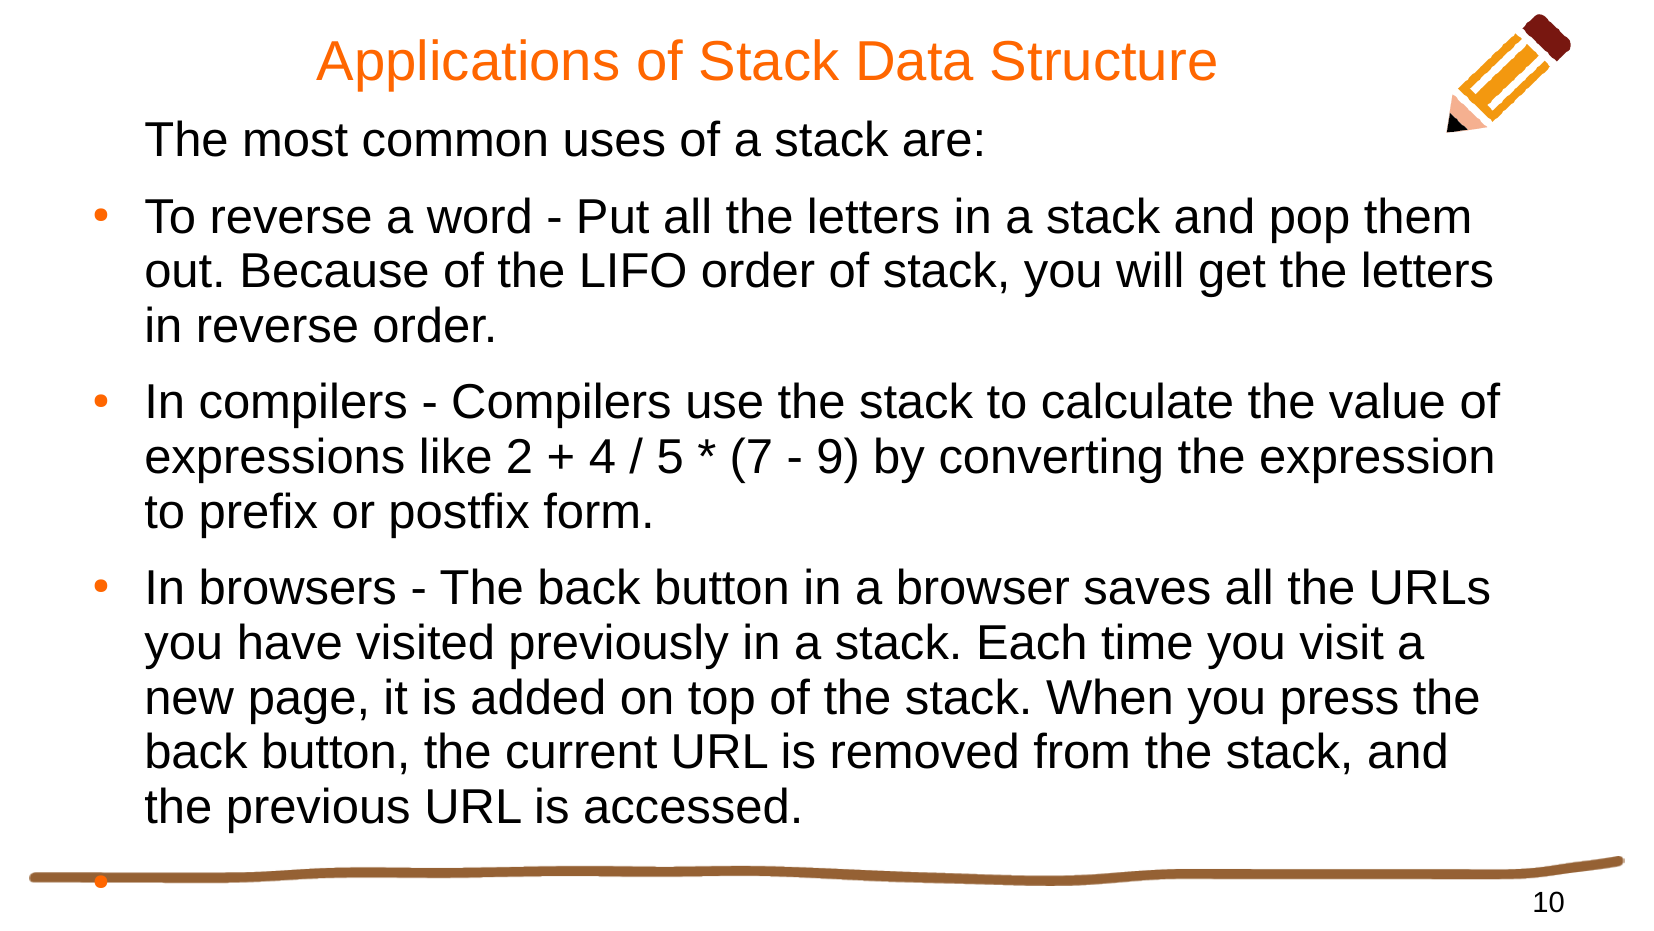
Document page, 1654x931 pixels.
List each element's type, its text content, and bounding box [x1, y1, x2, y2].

picture [1447, 14, 1571, 133]
list The most common uses of a stack are: To reverse a word - Put all the letters in a stack and pop them out. Because of the LIFO order of stack, you will get the letters in reverse order. In compilers - Compilers use the stack to calculate the value of expressions like 2 + 4 / 5 * (7 - 9) by converting the expression to prefix or postfix form. In browsers - The back button in a browser saves all the URLs you have visited previously in a stack. Each time you visit a new page, it is added on top of the stack. When you press the back button, the current URL is removed from the stack, and the previous URL is accessed. [75, 112, 1524, 836]
title Applications of Stack Data Structure [88, 9, 1447, 112]
picture [29, 856, 1625, 886]
